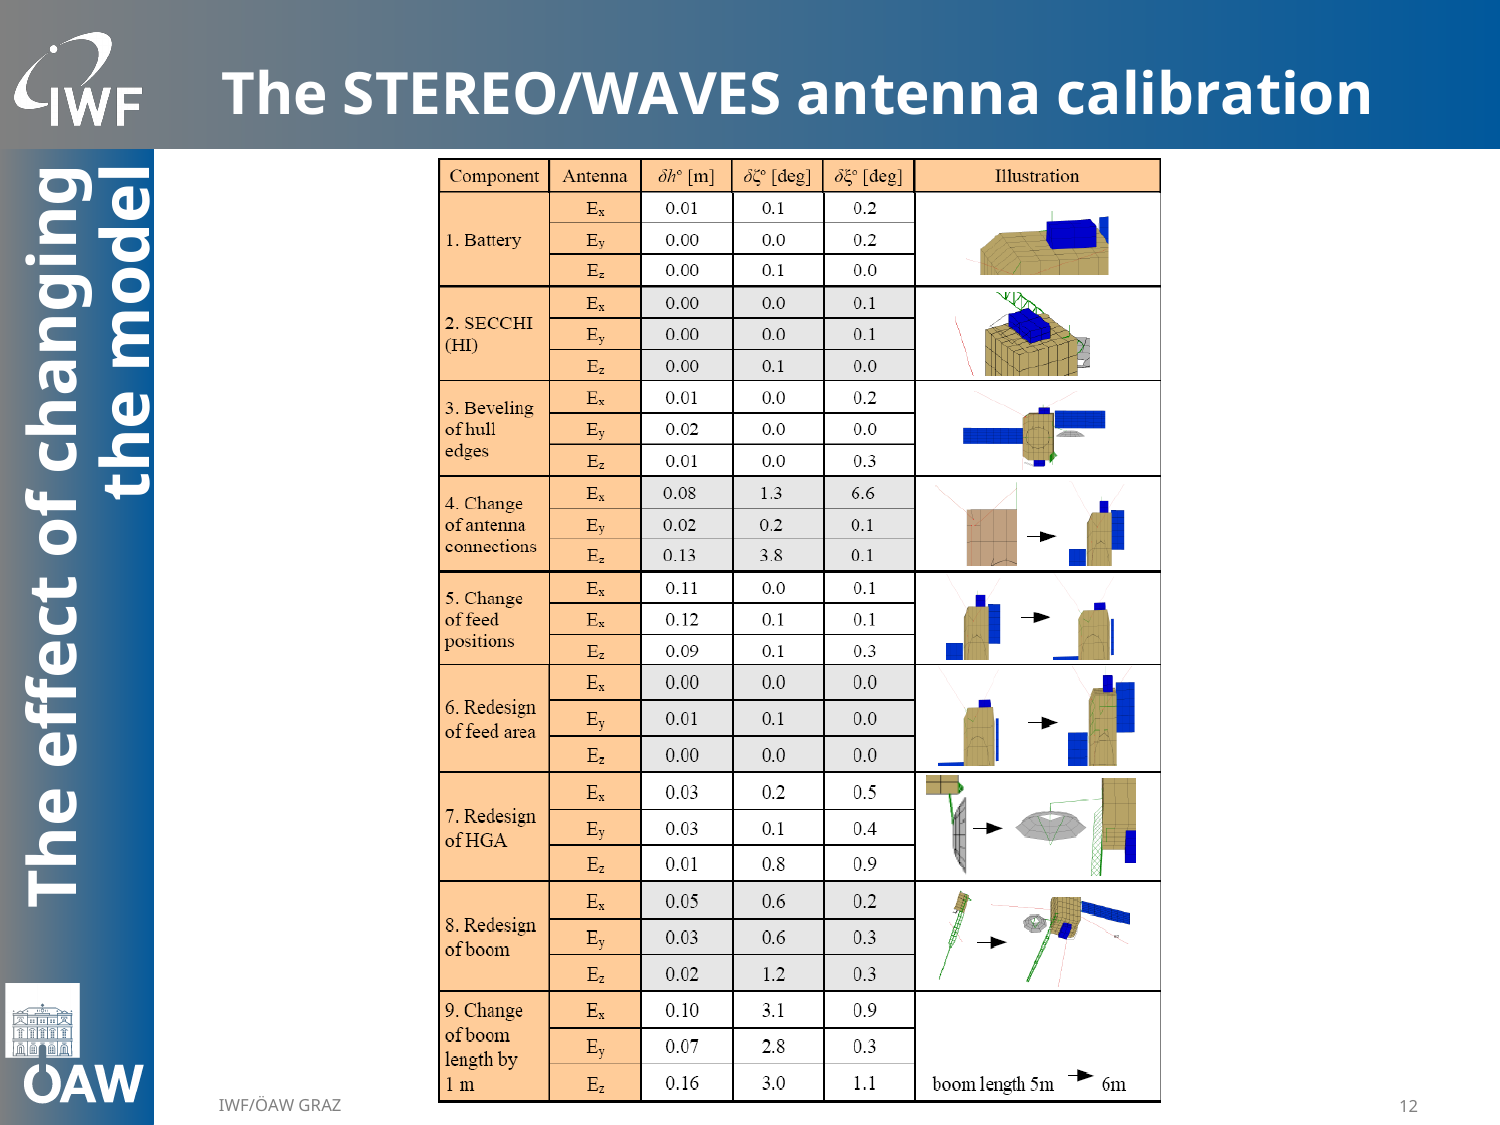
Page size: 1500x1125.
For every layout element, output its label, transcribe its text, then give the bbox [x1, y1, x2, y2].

text_box The effect of changing the model [29, 148, 154, 959]
picture [8, 32, 154, 132]
title The STEREO/WAVES antenna calibration [206, 16, 1459, 176]
picture [5, 983, 154, 1105]
picture [437, 158, 1161, 1105]
